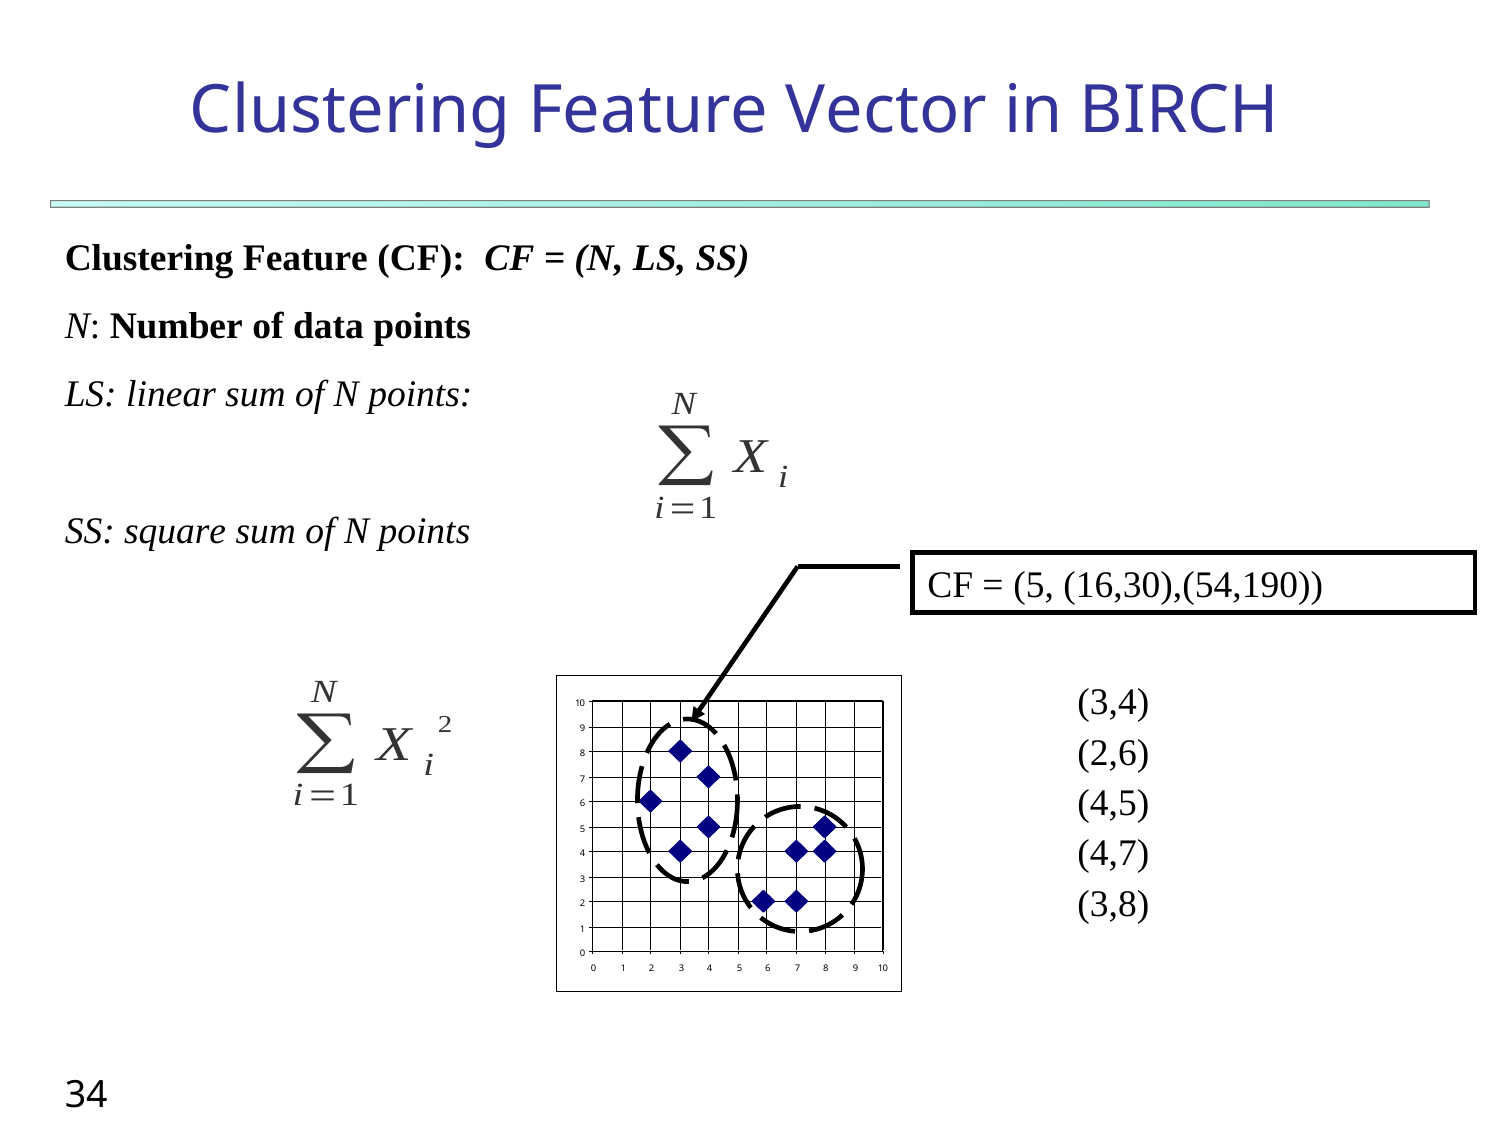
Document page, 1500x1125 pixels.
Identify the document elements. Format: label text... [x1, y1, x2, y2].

chart [640, 387, 810, 526]
text_box (3,4) (2,6) (4,5) (4,7) (3,8) [1062, 685, 1225, 930]
text_box CF = (5, (16,30),(54,190)) [912, 552, 1475, 613]
text_box Clustering Feature (CF): CF = (N, LS, SS) N: Number of data points LS: linear sum of N points: SS: square sum of N points [50, 224, 1026, 559]
text_box Clustering Feature Vector in BIRCH [174, 49, 1338, 163]
chart [549, 669, 913, 1000]
chart [278, 675, 472, 813]
text_box 18 [49, 1062, 363, 1125]
